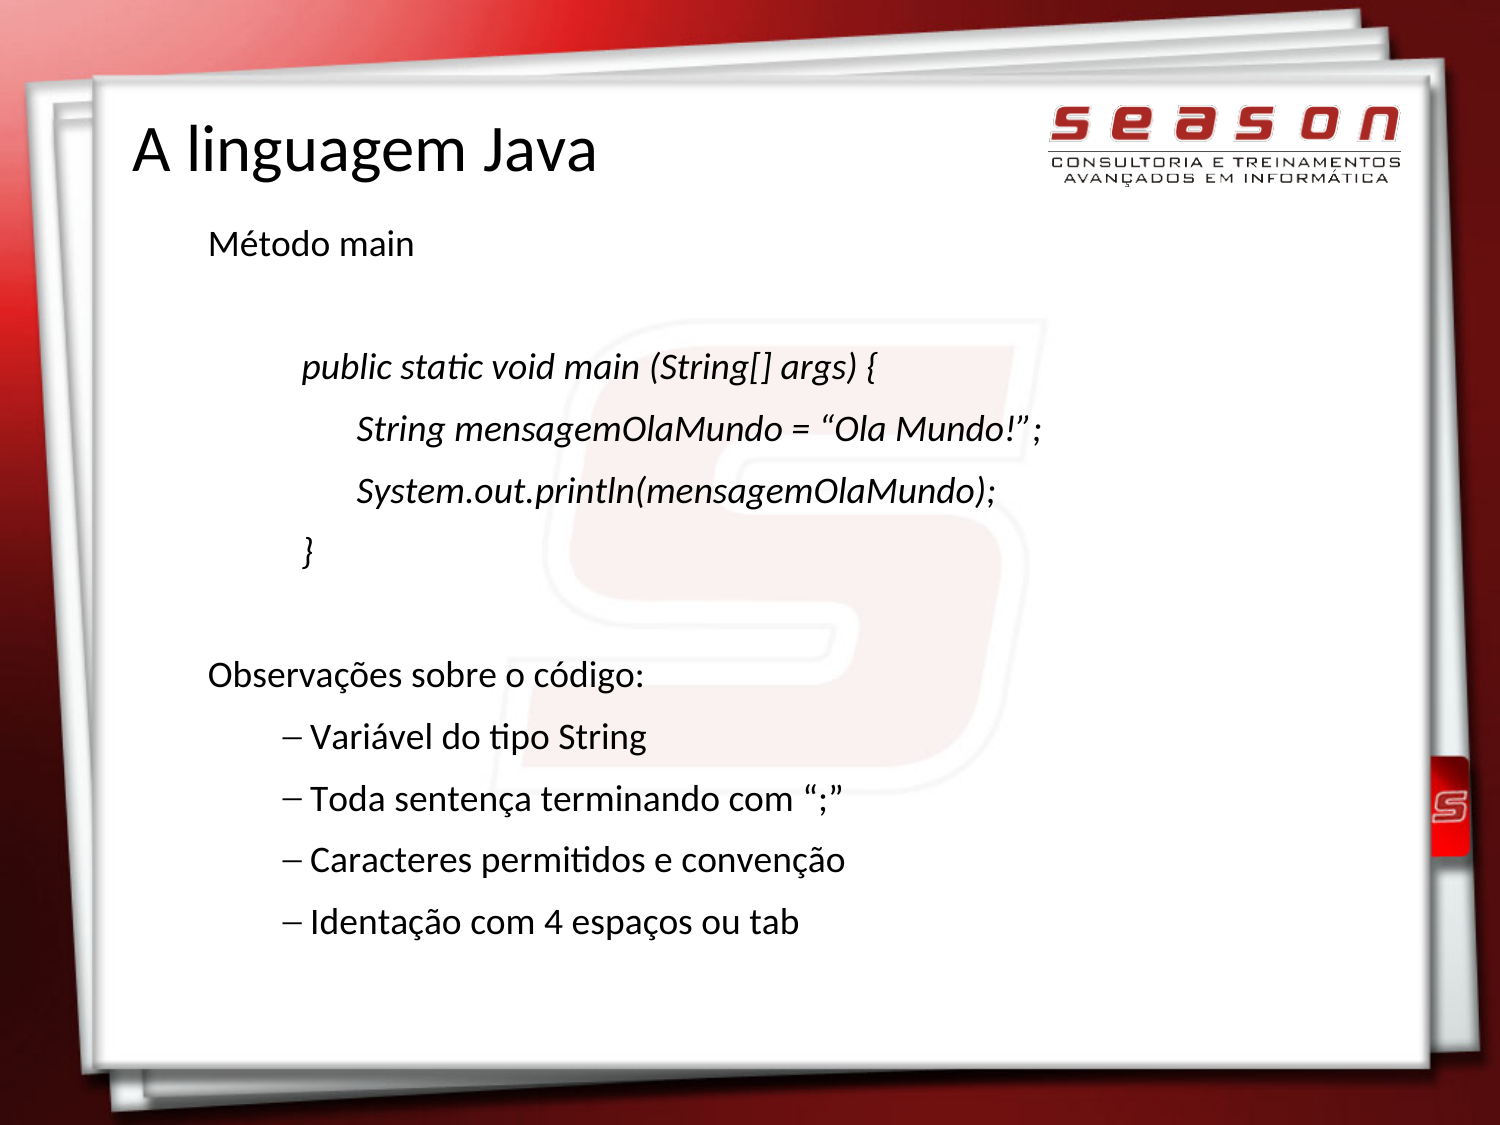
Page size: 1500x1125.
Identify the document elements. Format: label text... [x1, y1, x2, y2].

picture [0, 0, 1500, 1125]
title A linguagem Java [118, 33, 1394, 257]
text_box Método main public static void main (String[] args) { String mensagemOlaMundo = “Ola Mundo!”; System.out.println(mensagemOlaMundo); } Observações sobre o código: Variável do tipo String Toda sentença terminando com “;” Caracteres permitidos e convenção Identação com 4 espaços ou tab [207, 218, 1328, 943]
